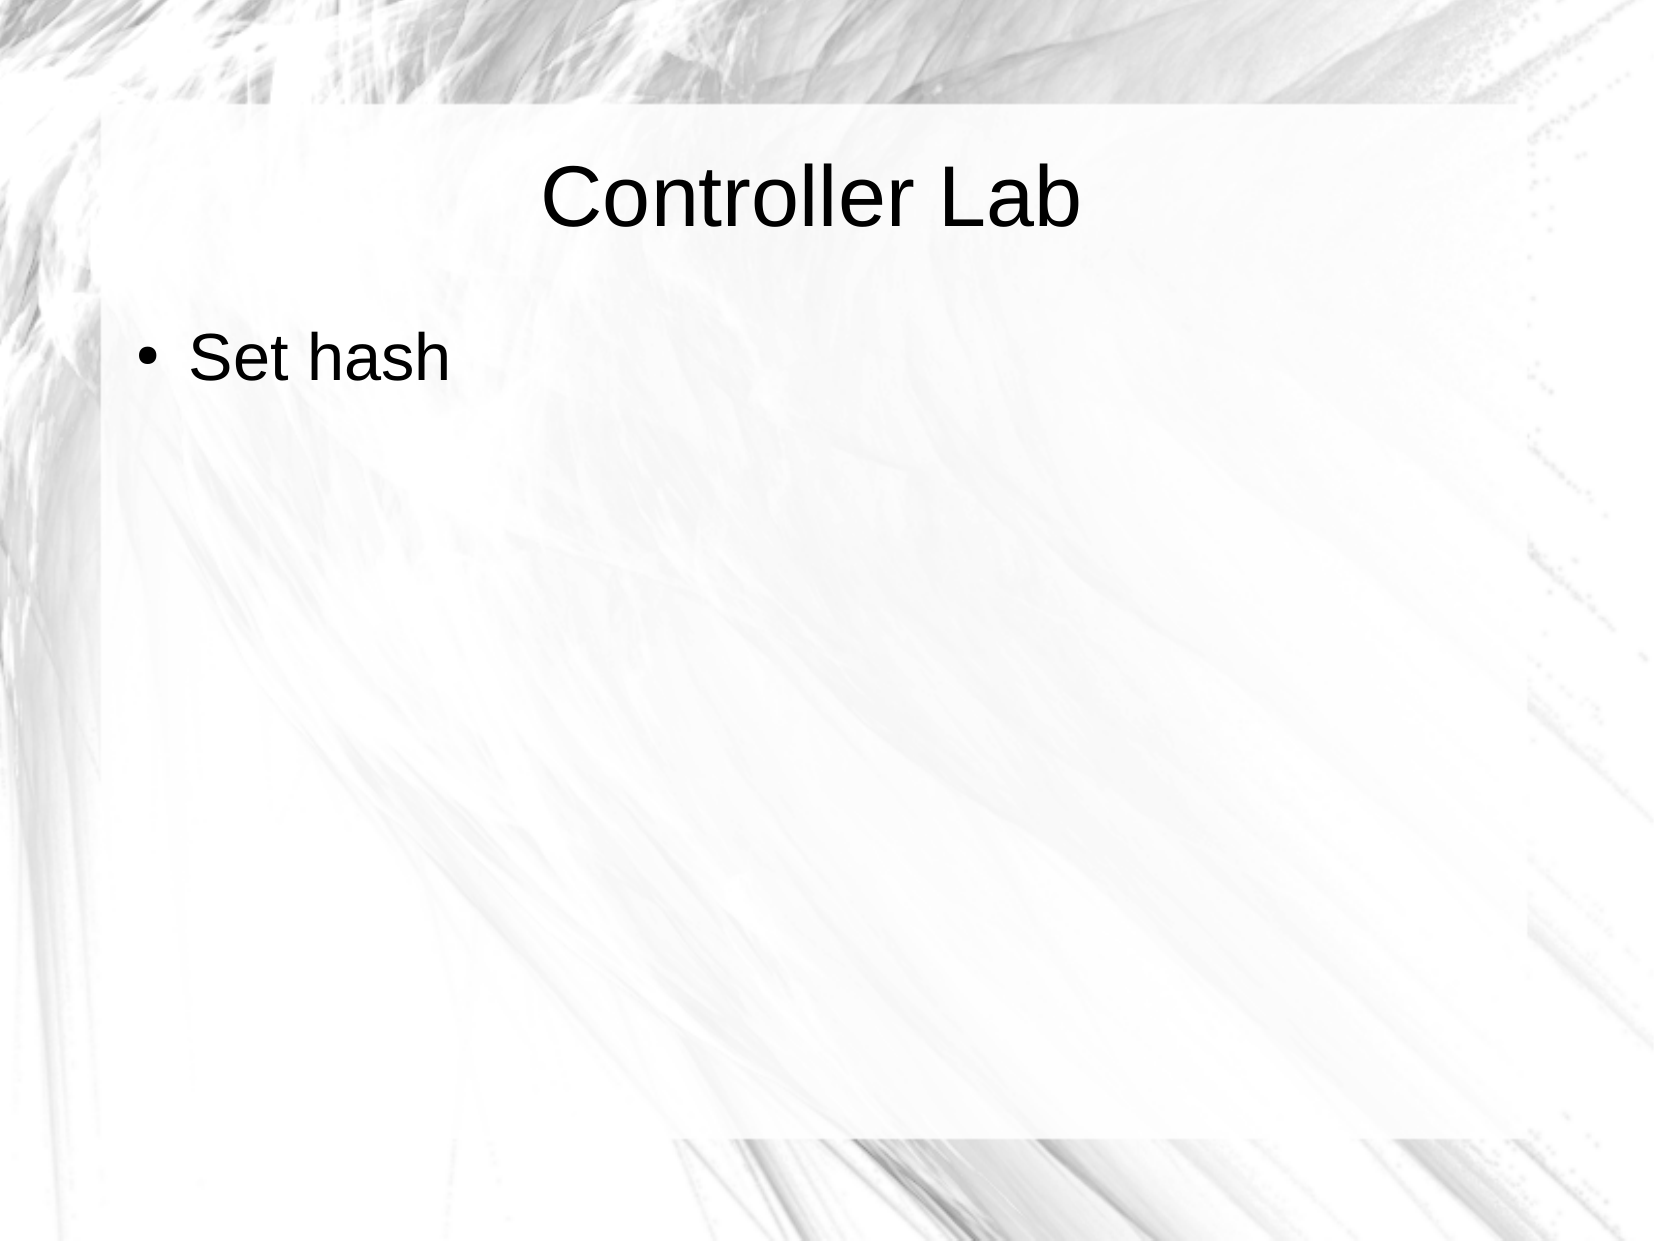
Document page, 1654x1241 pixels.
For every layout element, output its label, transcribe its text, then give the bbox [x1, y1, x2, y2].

list Set hash [118, 319, 1571, 945]
picture [0, 0, 1654, 1241]
title Controller Lab [118, 112, 1506, 281]
